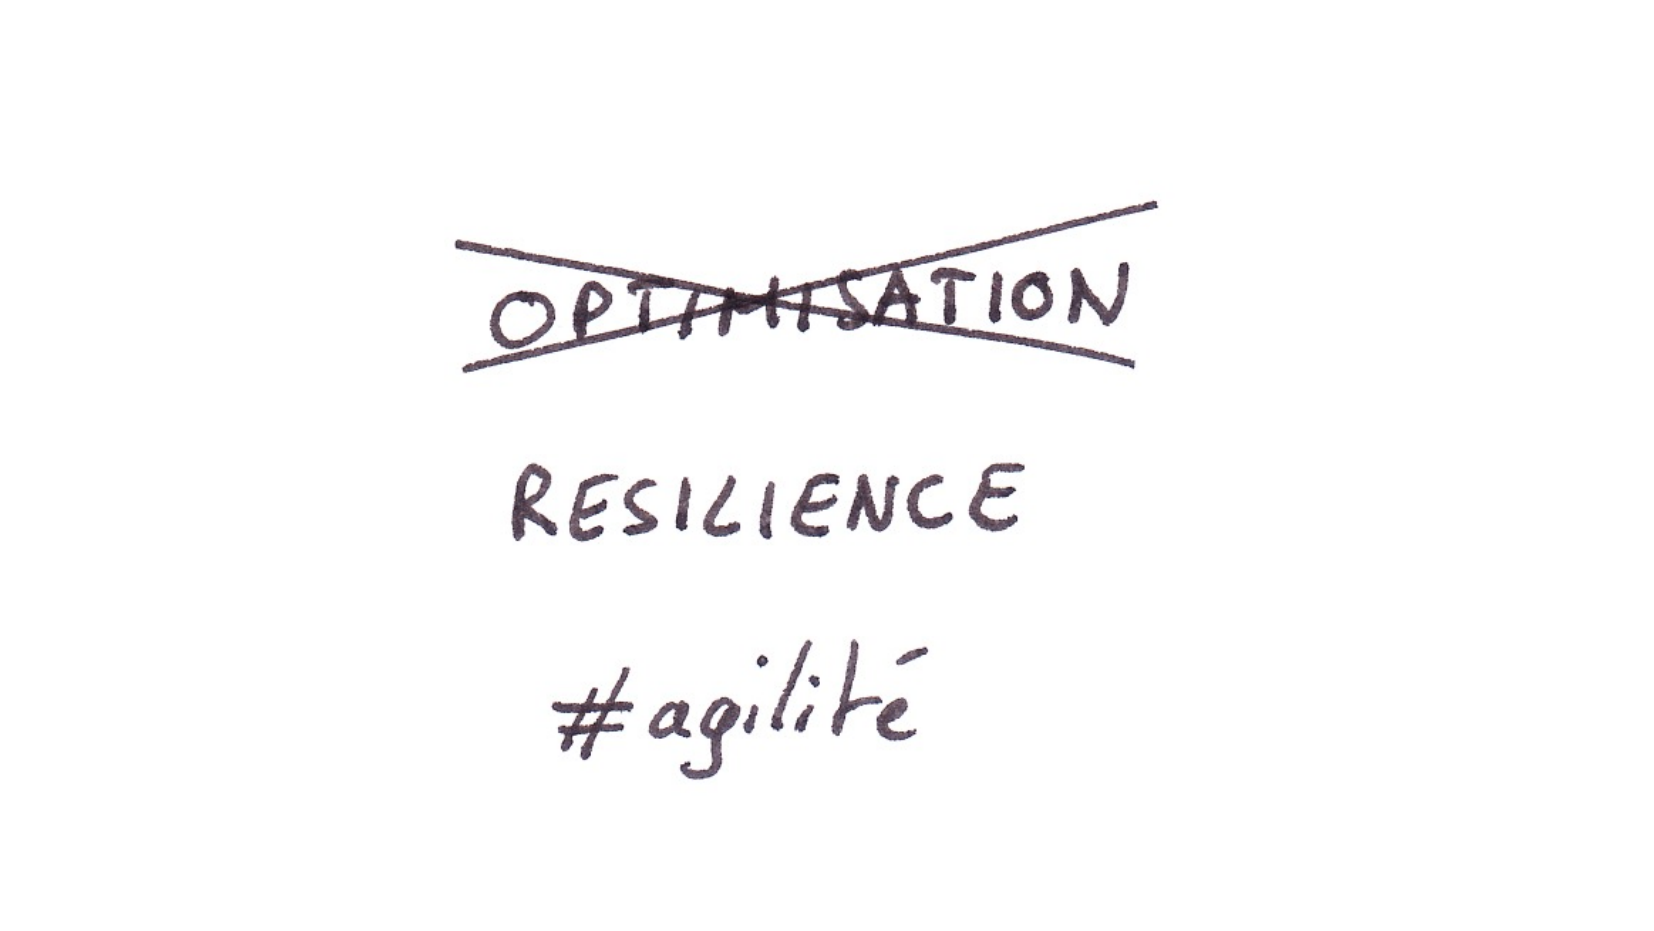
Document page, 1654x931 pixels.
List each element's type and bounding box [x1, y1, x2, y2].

picture [360, 130, 1246, 856]
